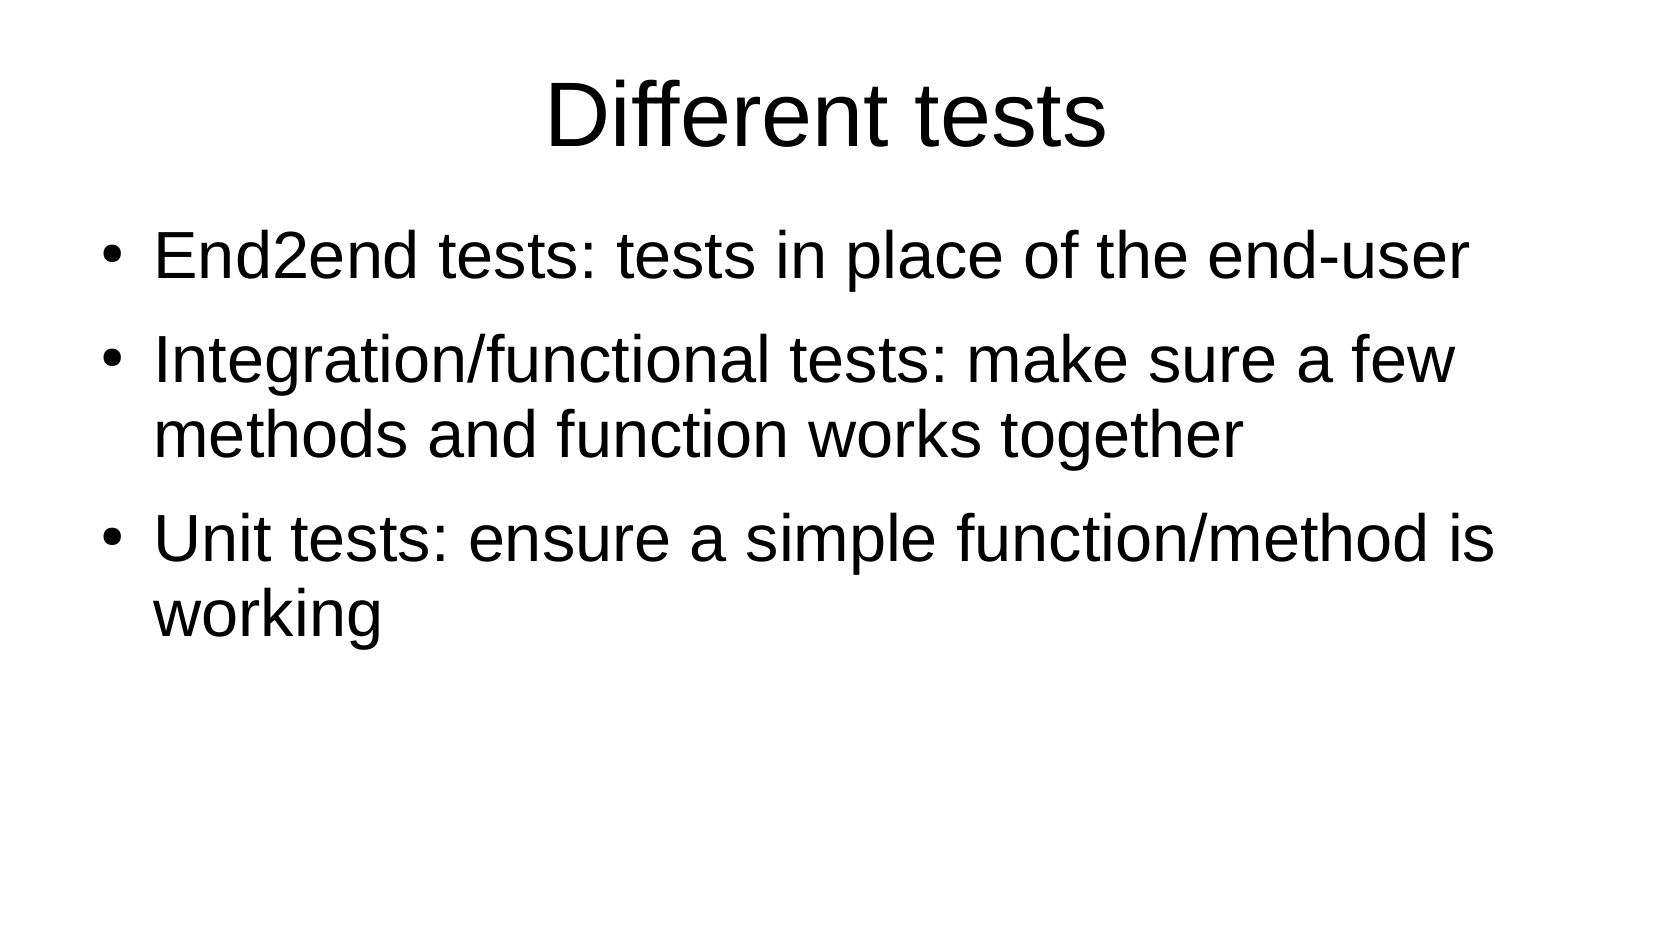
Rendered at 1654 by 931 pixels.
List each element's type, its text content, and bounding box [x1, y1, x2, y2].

title Different tests [82, 37, 1571, 193]
list End2end tests: tests in place of the end-user Integration/functional tests: make sure a few methods and function works together Unit tests: ensure a simple function/method is working [82, 217, 1571, 758]
